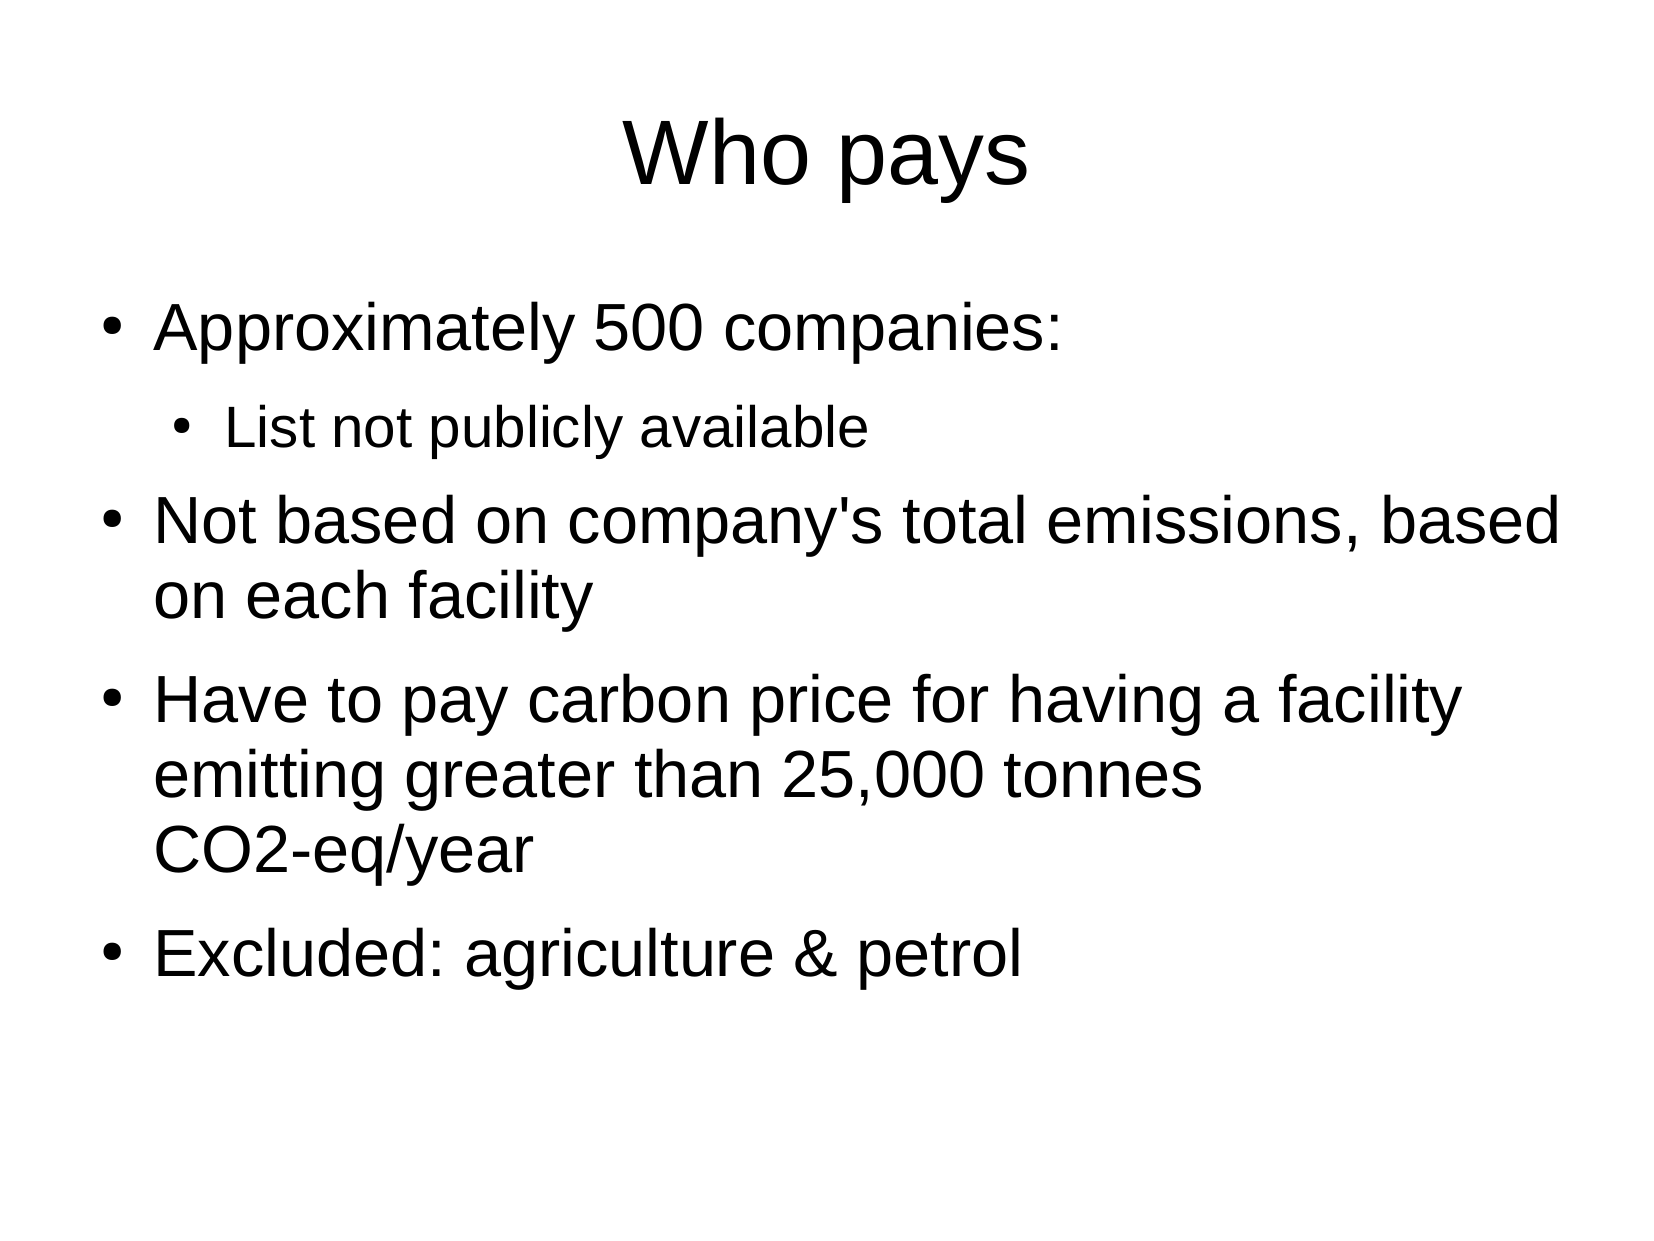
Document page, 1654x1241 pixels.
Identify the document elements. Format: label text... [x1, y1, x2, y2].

title Who pays [82, 49, 1571, 257]
list Approximately 500 companies: List not publicly available Not based on company's total emissions, based on each facility Have to pay carbon price for having a facility emitting greater than 25,000 tonnes CO2-eq/year Excluded: agriculture & petrol [82, 290, 1571, 1109]
